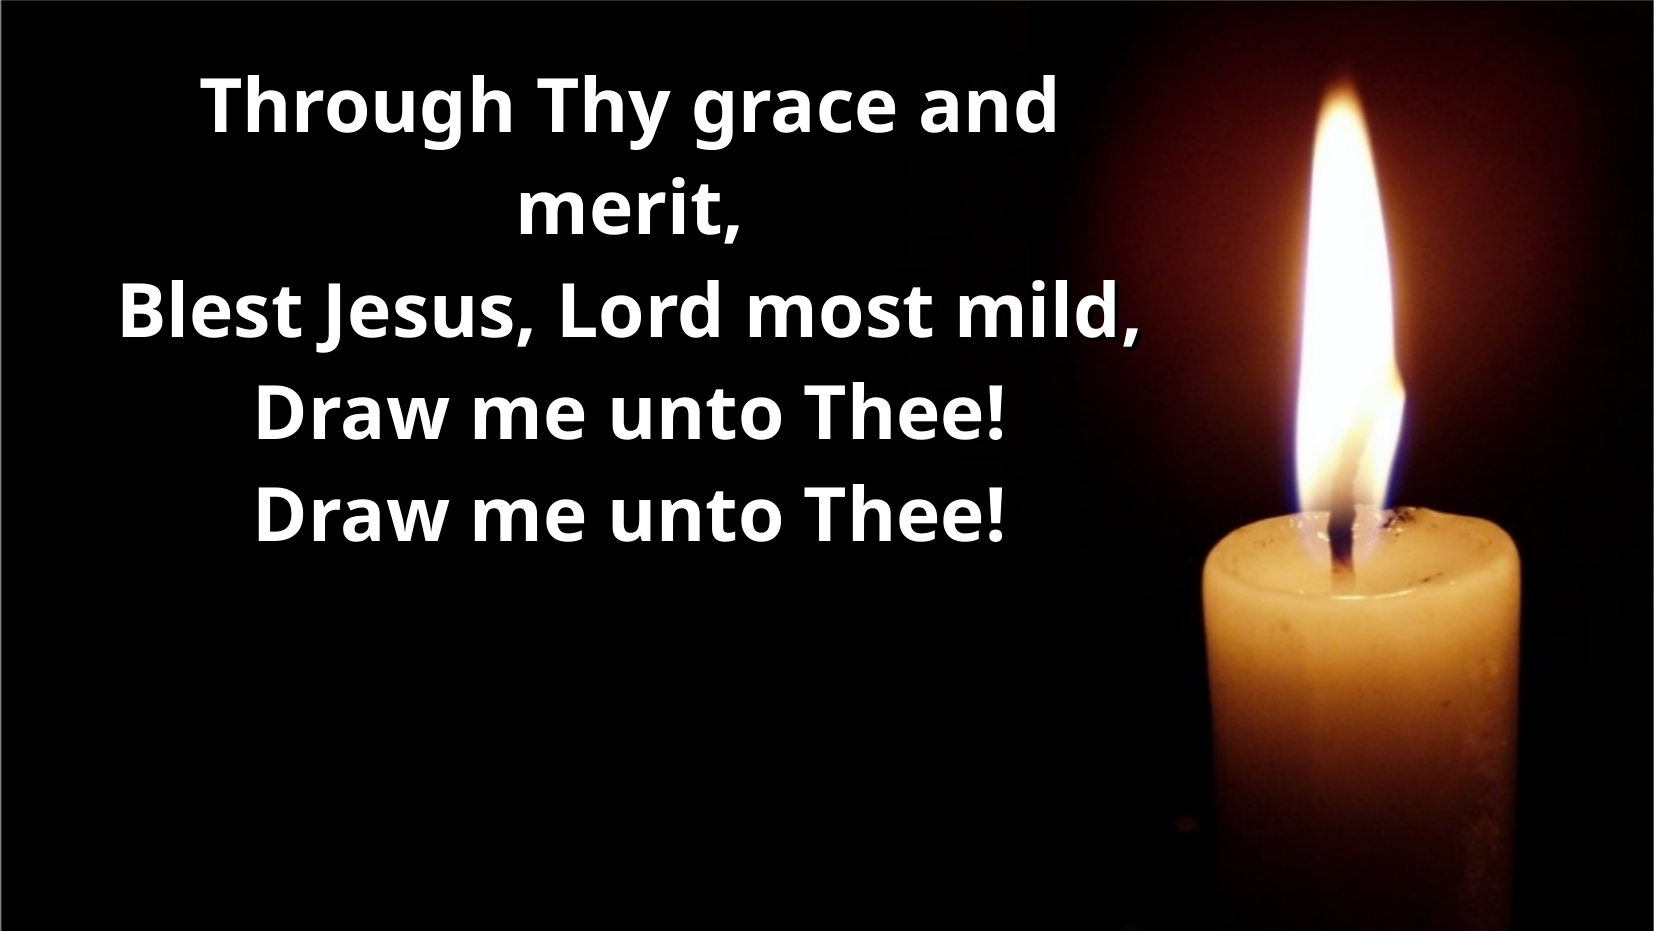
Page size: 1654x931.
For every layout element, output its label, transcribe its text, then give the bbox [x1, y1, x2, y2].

text_box Through Thy grace and merit, Blest Jesus, Lord most mild, Draw me unto Thee! Draw me unto Thee! [75, 45, 1186, 460]
picture [0, 0, 1654, 931]
